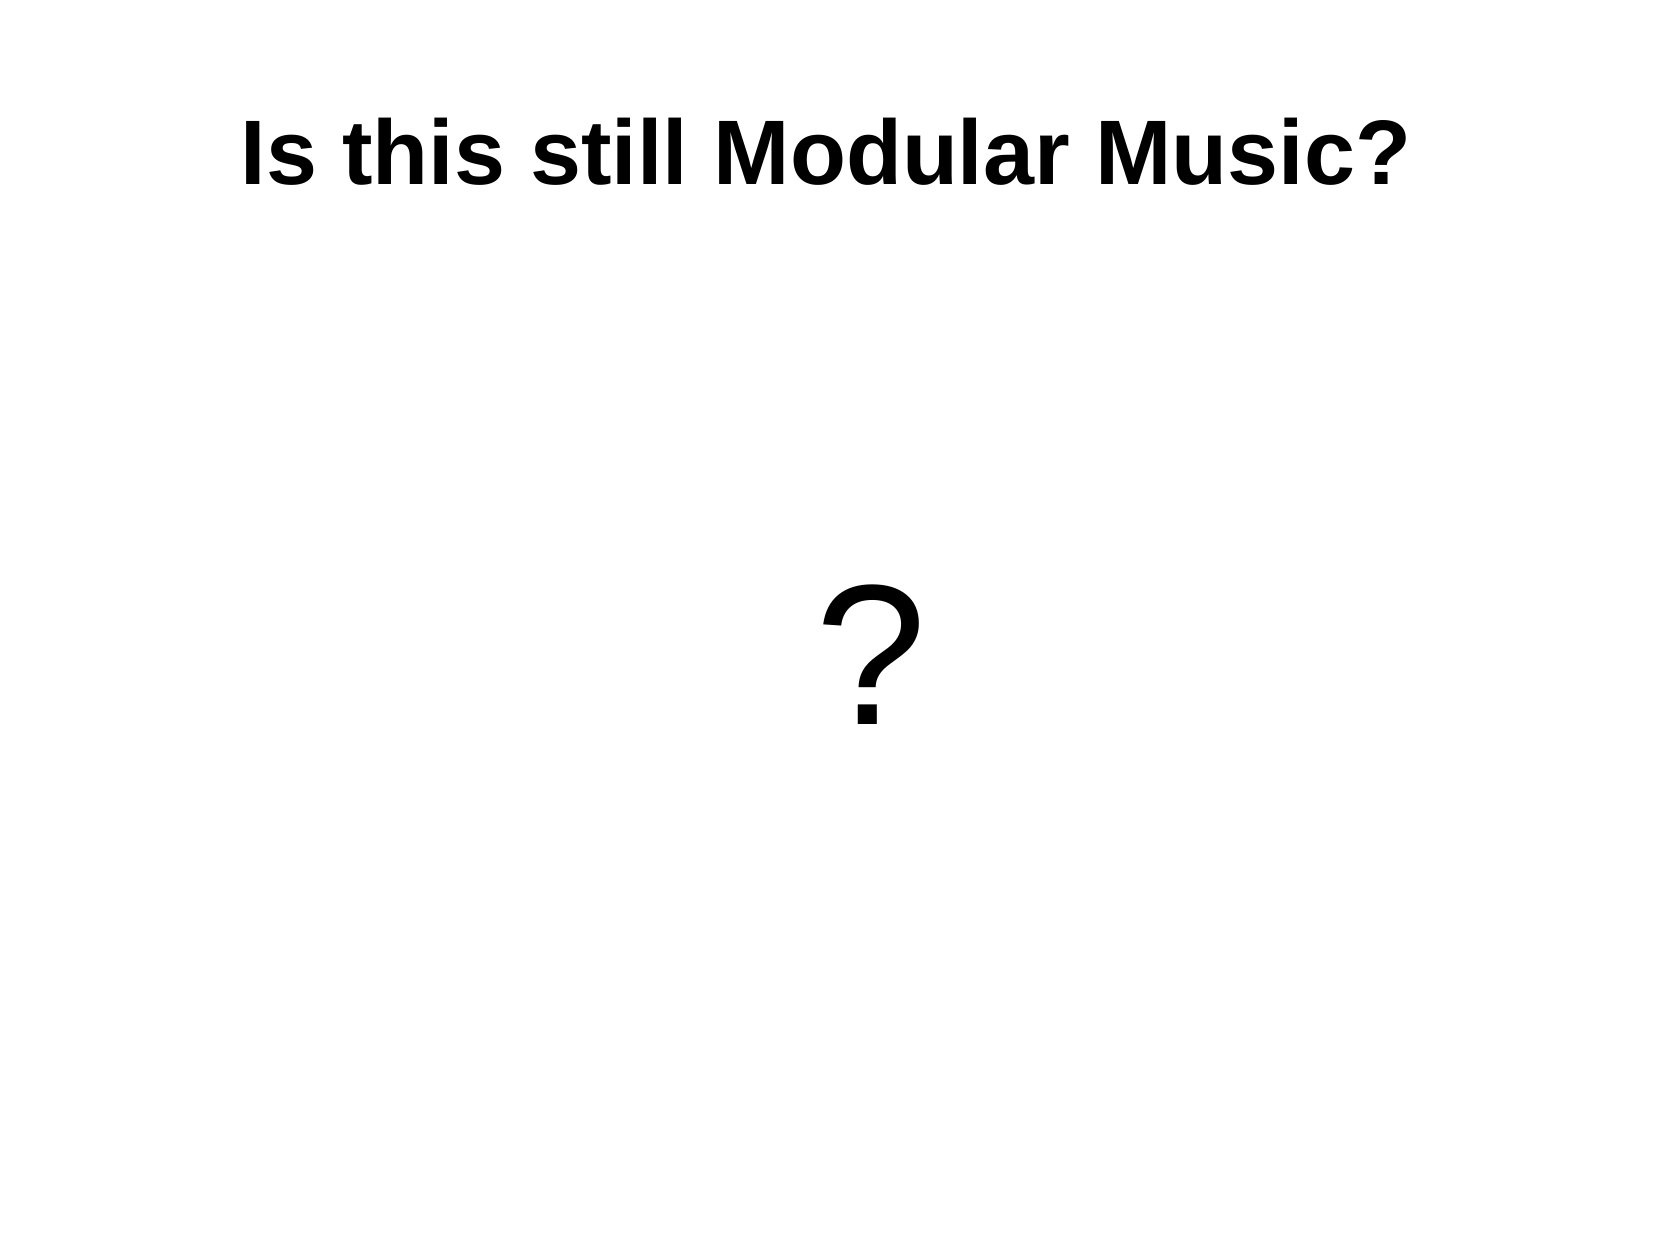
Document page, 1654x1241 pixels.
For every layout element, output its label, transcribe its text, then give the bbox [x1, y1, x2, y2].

list ? [82, 290, 1571, 1109]
title Is this still Modular Music? [82, 49, 1571, 257]
